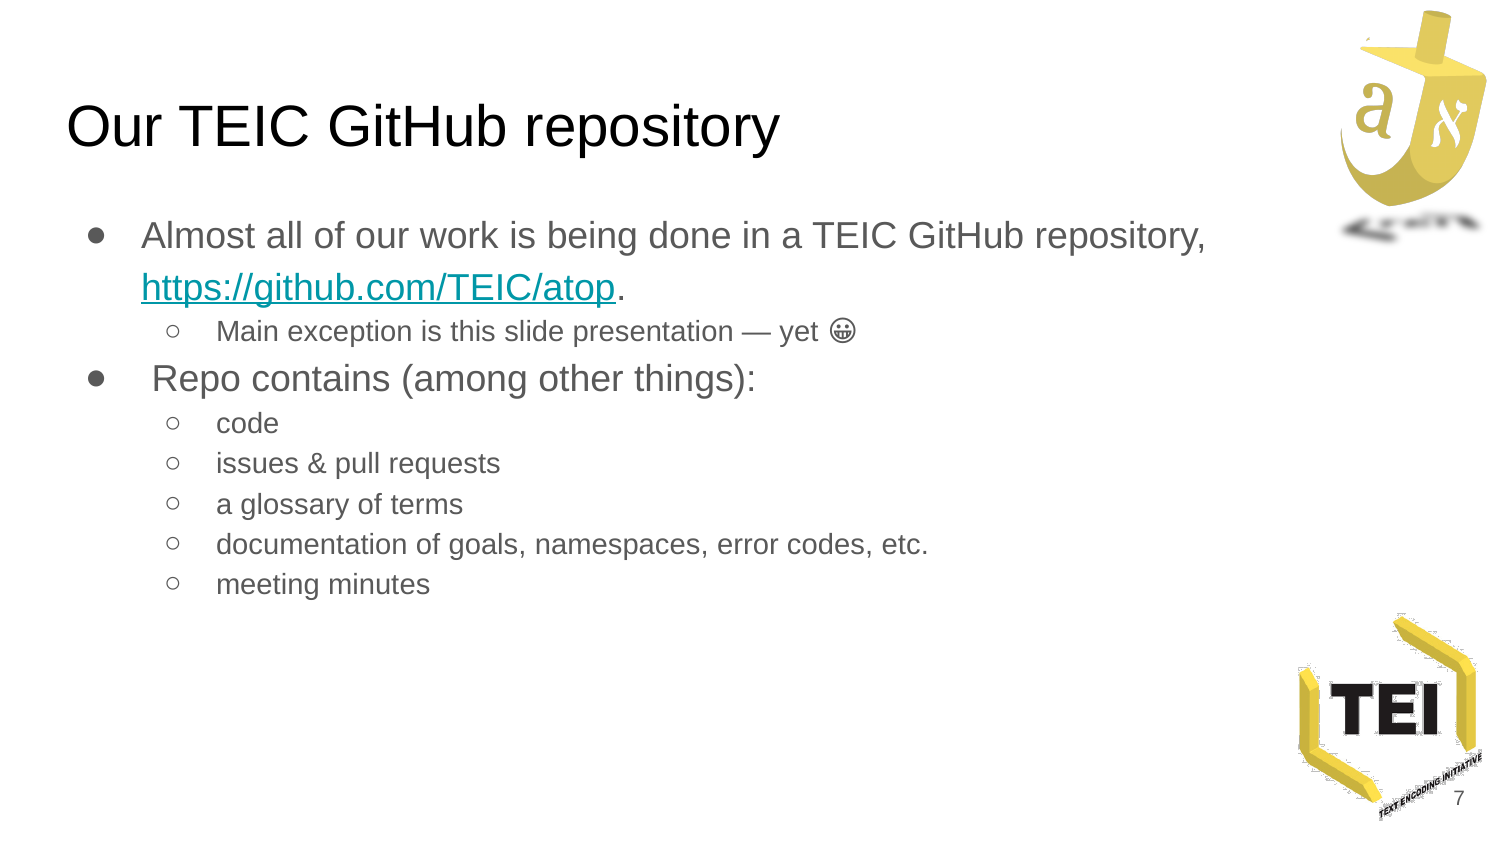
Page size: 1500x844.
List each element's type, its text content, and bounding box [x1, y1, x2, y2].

slide_number <number> [1389, 764, 1480, 830]
title Our TEIC GitHub repository [51, 72, 1449, 167]
list Almost all of our work is being done in a TEIC GitHub repository, https://github.com/TEIC/atop. Main exception is this slide presentation — yet 😀 Repo contains (among other things): code issues & pull requests a glossary of terms documentation of goals, namespaces, error codes, etc. meeting minutes [51, 189, 1449, 750]
picture [1275, 604, 1500, 830]
picture [1324, 0, 1497, 250]
